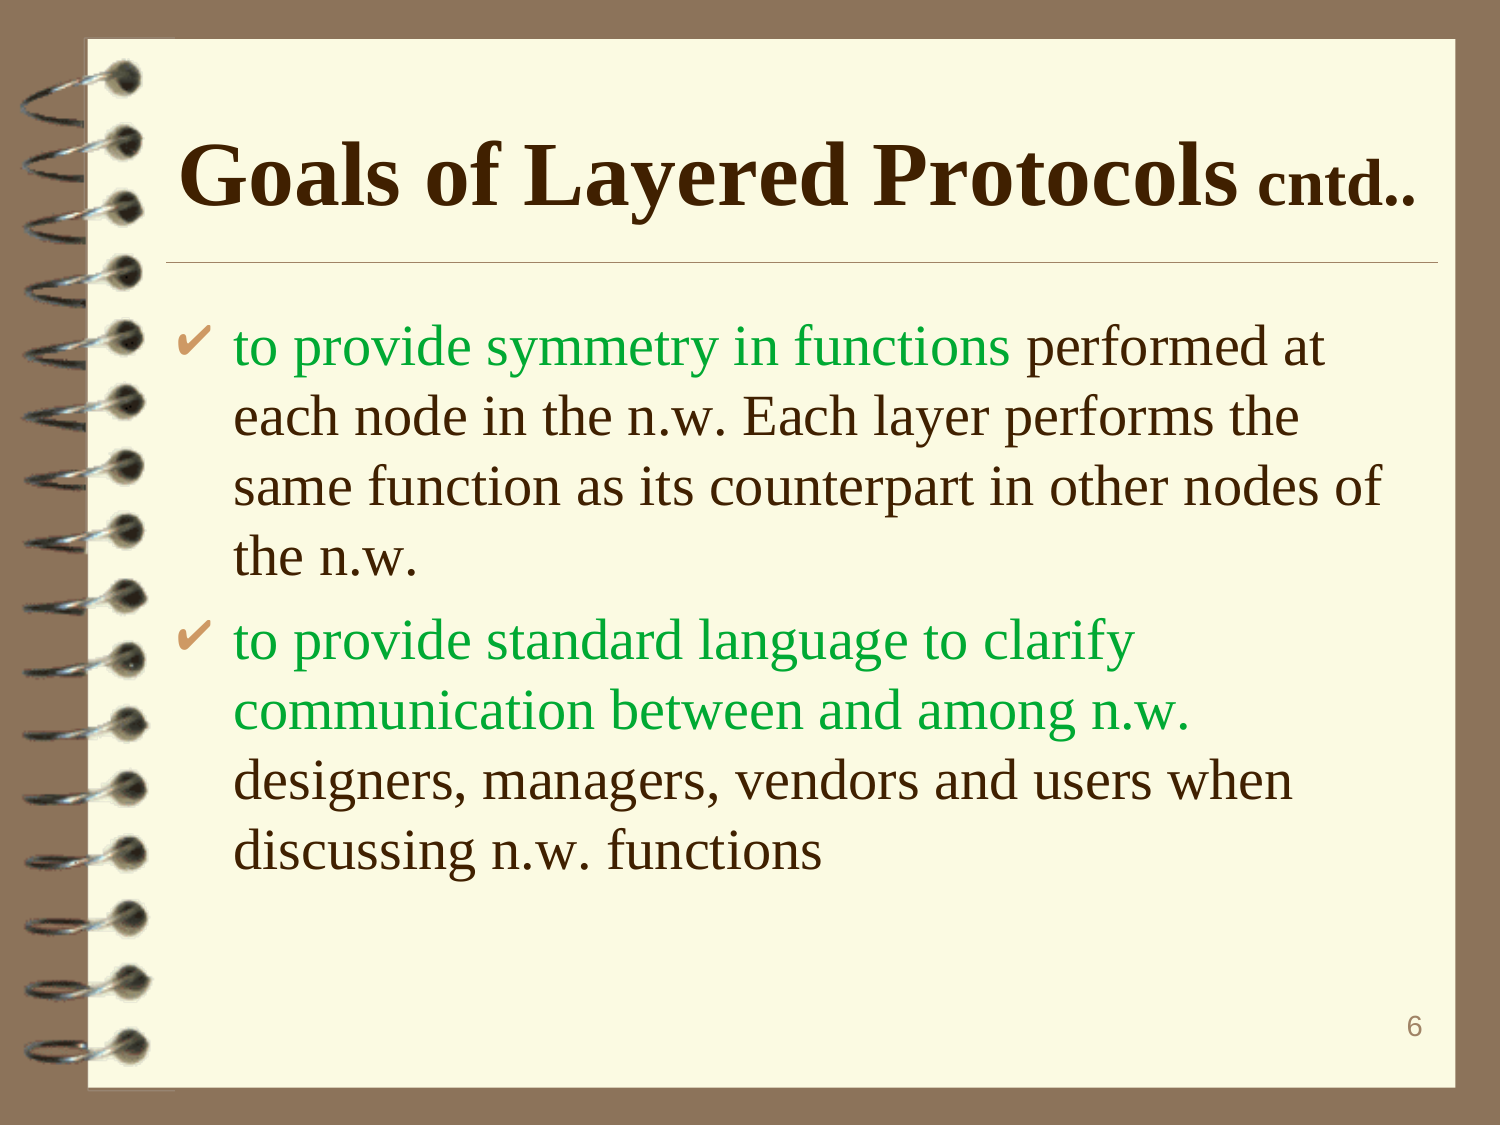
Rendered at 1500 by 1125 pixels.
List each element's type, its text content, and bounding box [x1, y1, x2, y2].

list to provide symmetry in functions performed at each node in the n.w. Each layer performs the same function as its counterpart in other nodes of the n.w. to provide standard language to clarify communication between and among n.w. designers, managers, vendors and users when discussing n.w. functions [162, 299, 1438, 976]
picture [0, 0, 175, 1125]
title Goals of Layered Protocols cntd.. [162, 74, 1438, 263]
